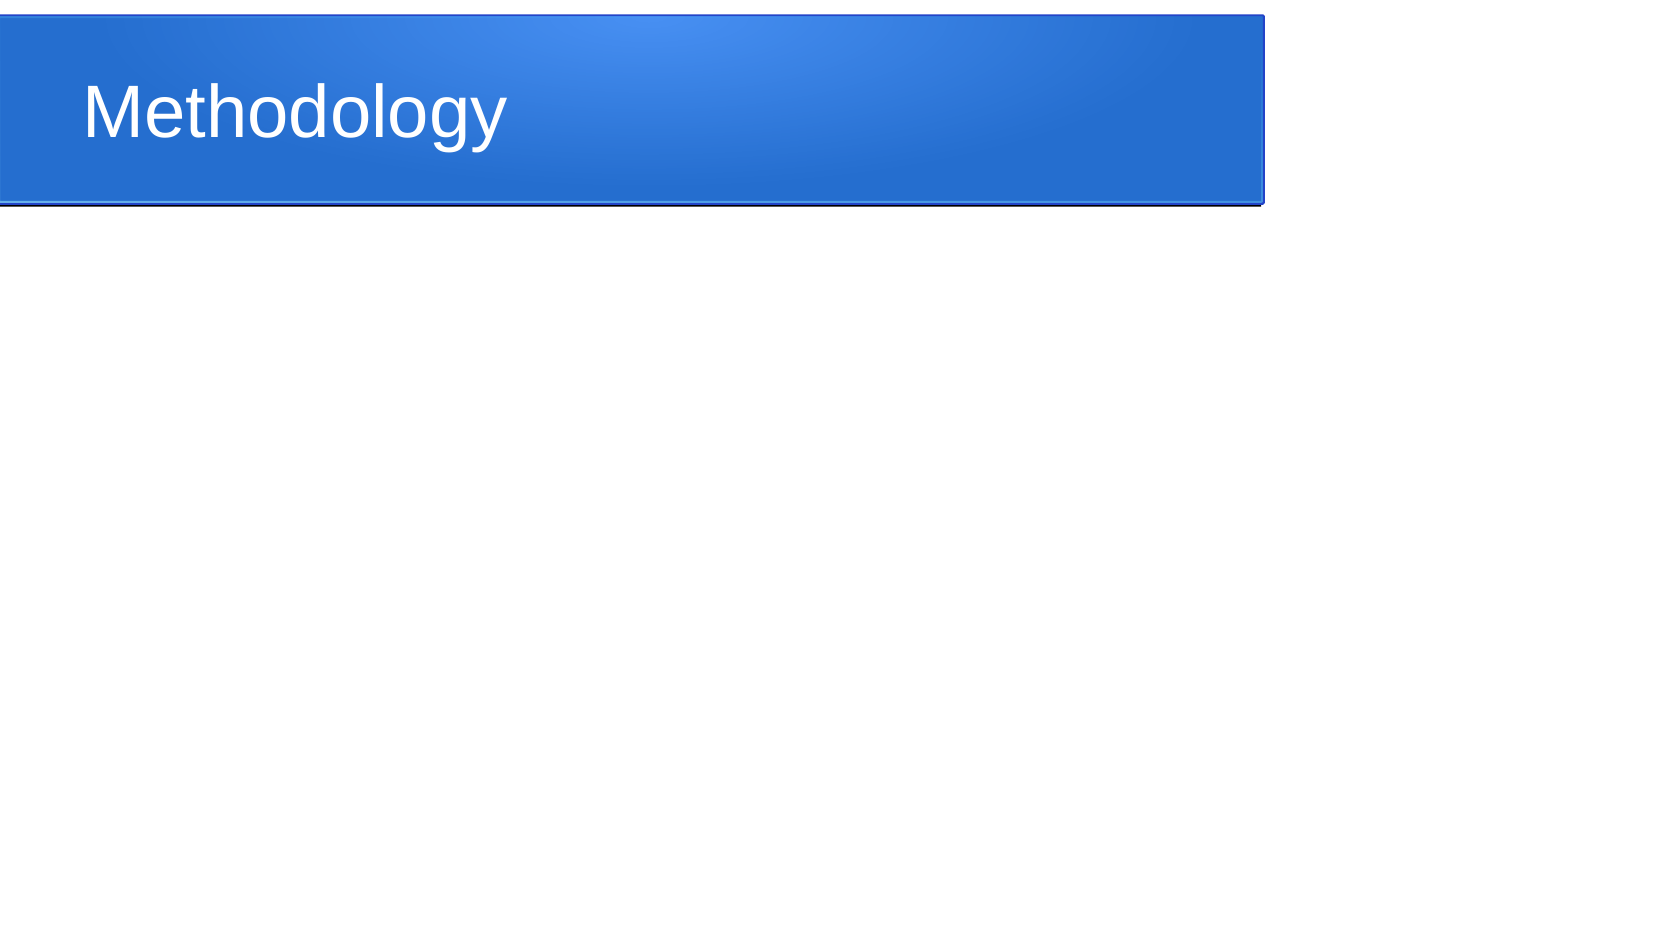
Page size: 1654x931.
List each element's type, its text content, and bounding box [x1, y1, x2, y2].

title Methodology [82, 35, 1235, 189]
